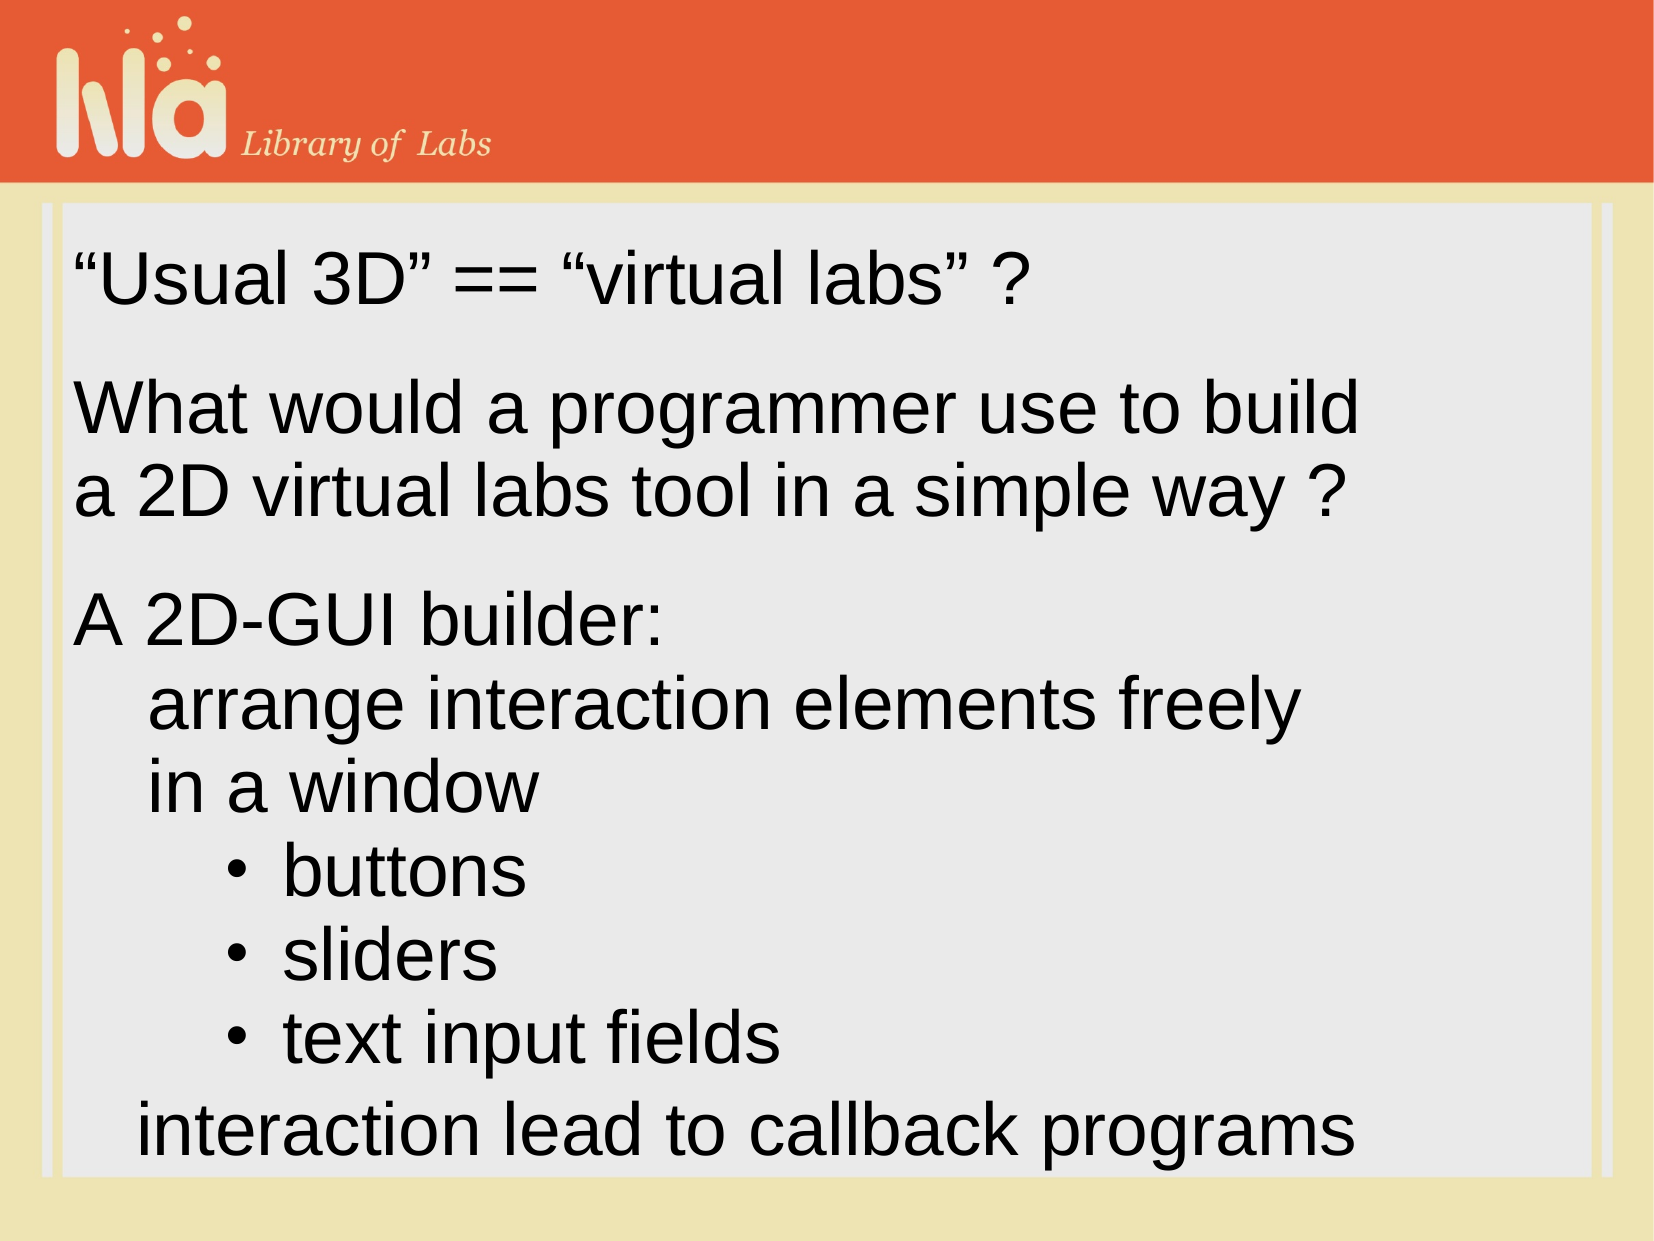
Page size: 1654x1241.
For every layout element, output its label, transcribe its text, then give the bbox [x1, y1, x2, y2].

text_box “Usual 3D” == “virtual labs” ? What would a programmer use to build a 2D virtual labs tool in a simple way ? A 2D-GUI builder: arrange interaction elements freely in a window buttons sliders text input fields interaction lead to callback programs [59, 230, 1506, 1182]
picture [0, 0, 1654, 1241]
